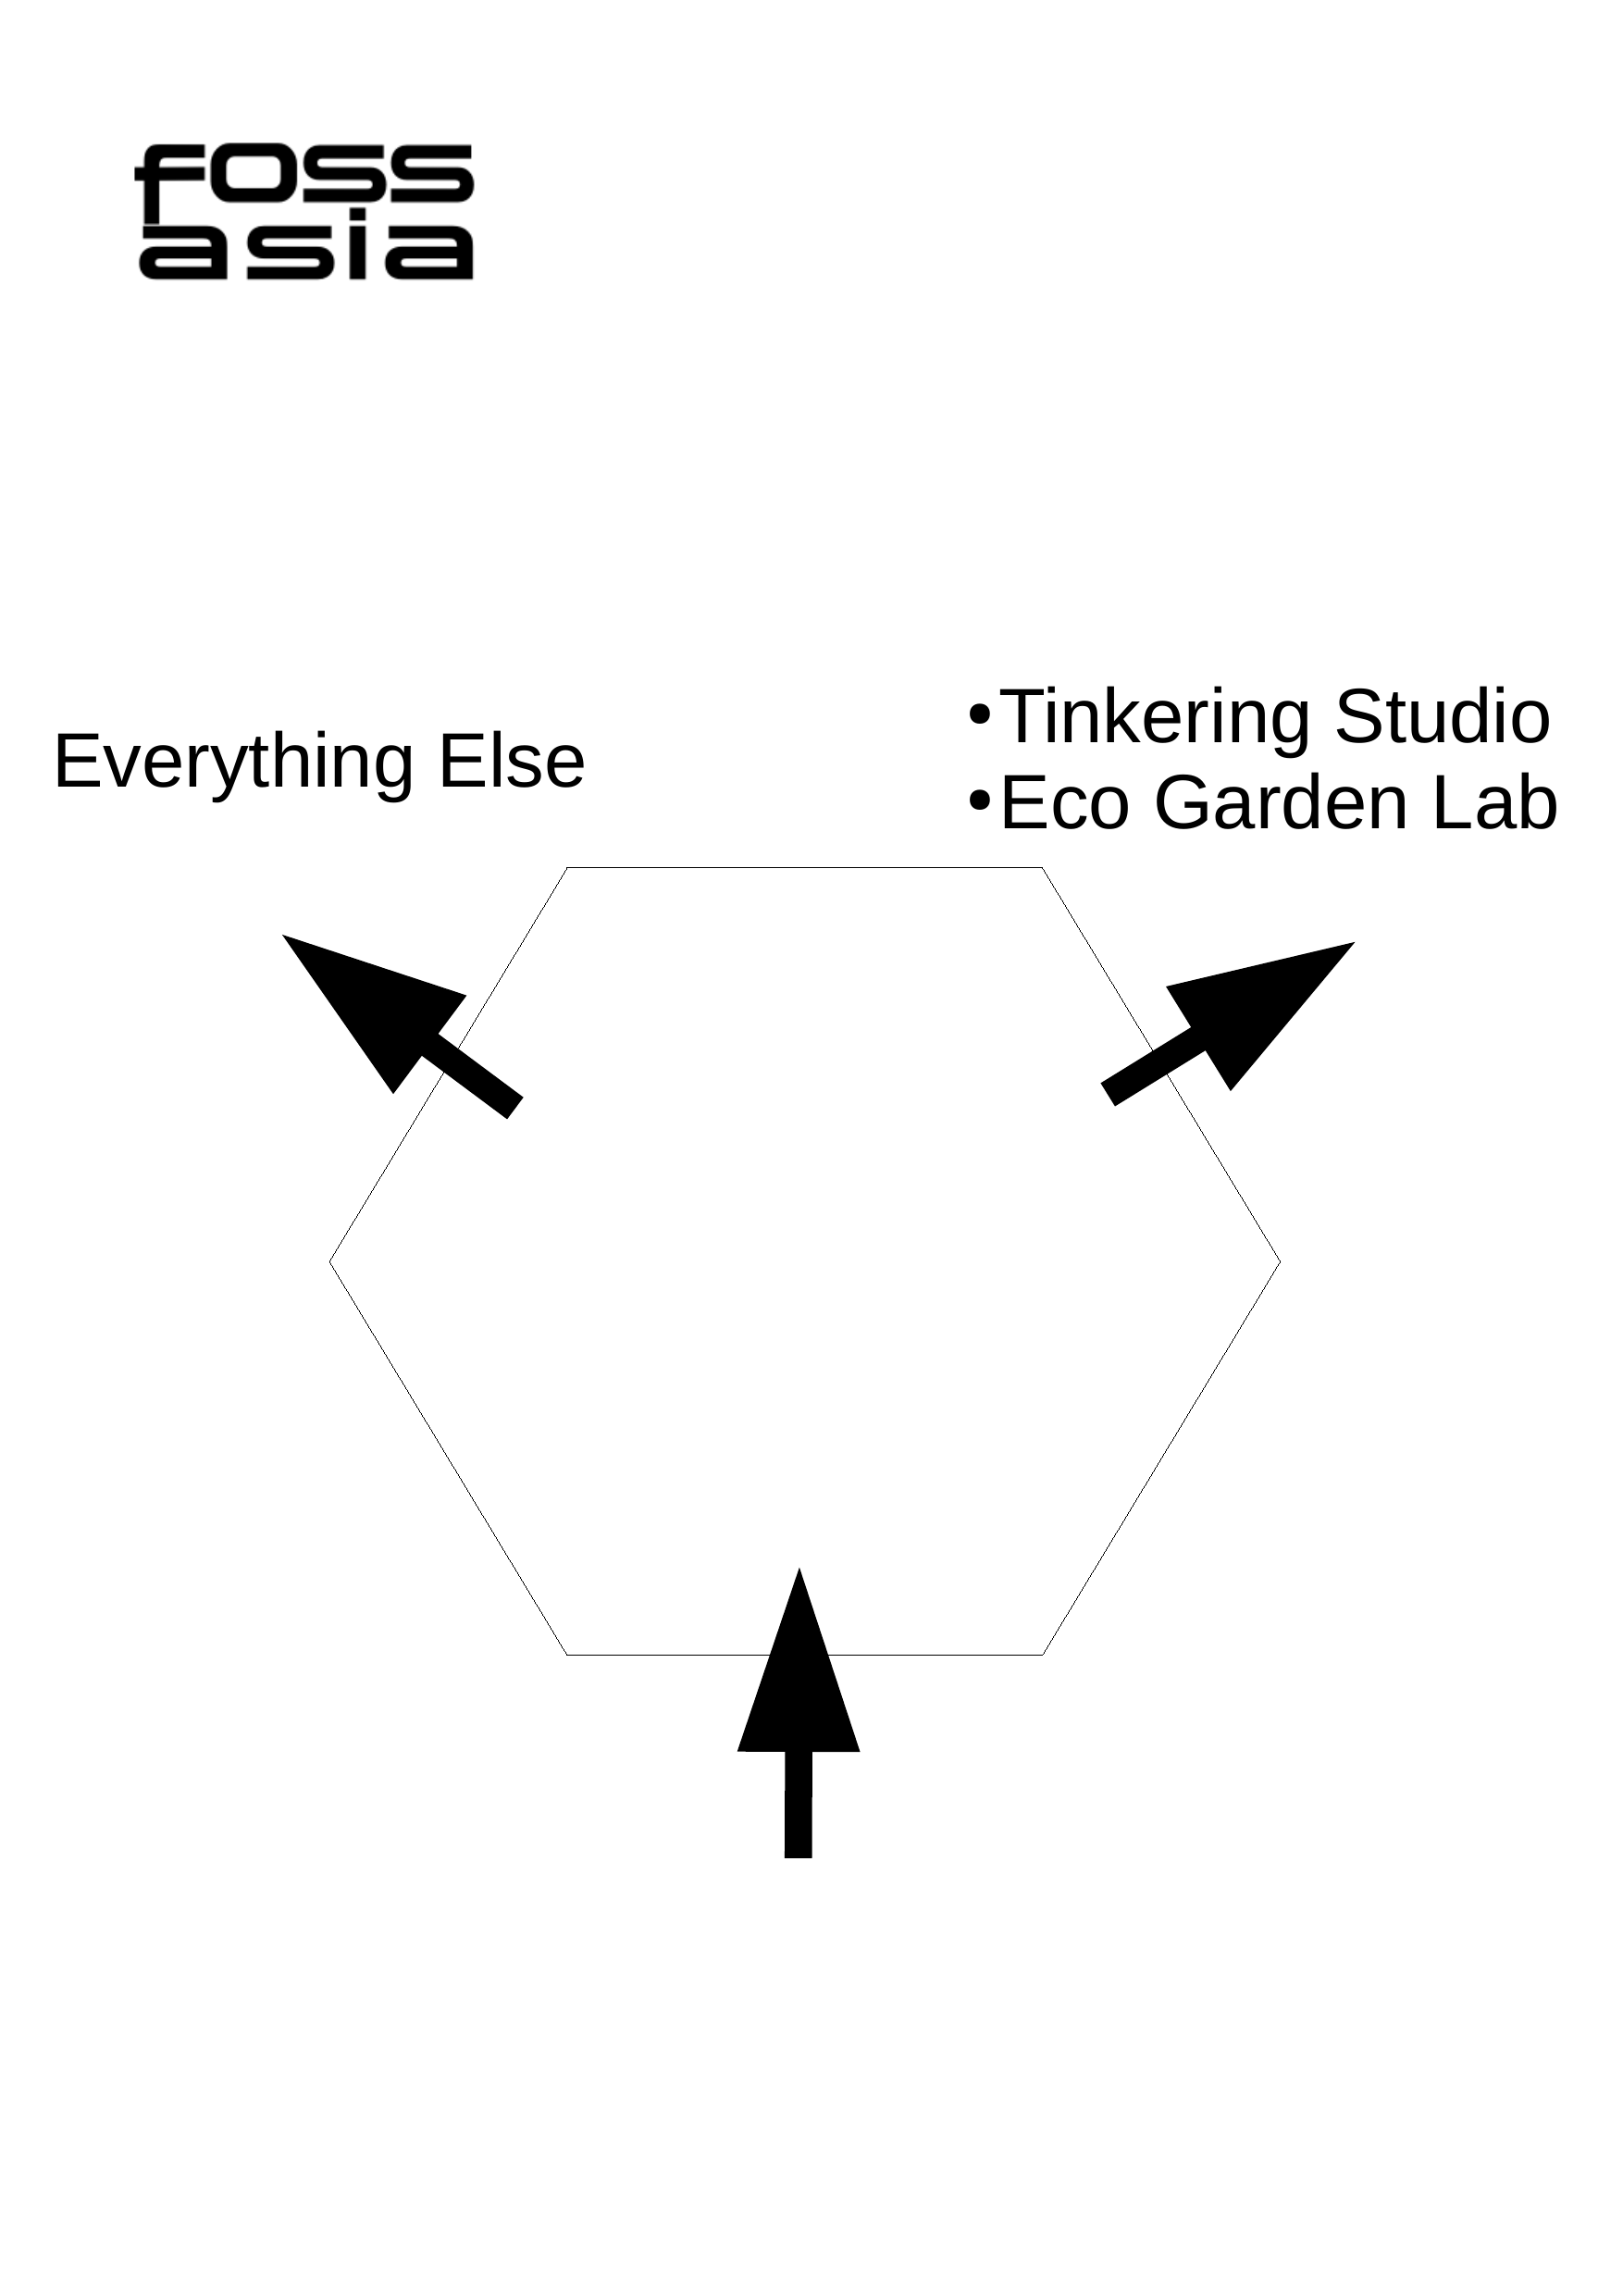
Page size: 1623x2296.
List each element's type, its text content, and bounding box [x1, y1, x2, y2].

text_box [329, 867, 1281, 1656]
text_box Tinkering Studio Eco Garden Lab [952, 665, 1574, 853]
text_box Everything Else [38, 710, 601, 811]
picture [130, 139, 480, 285]
